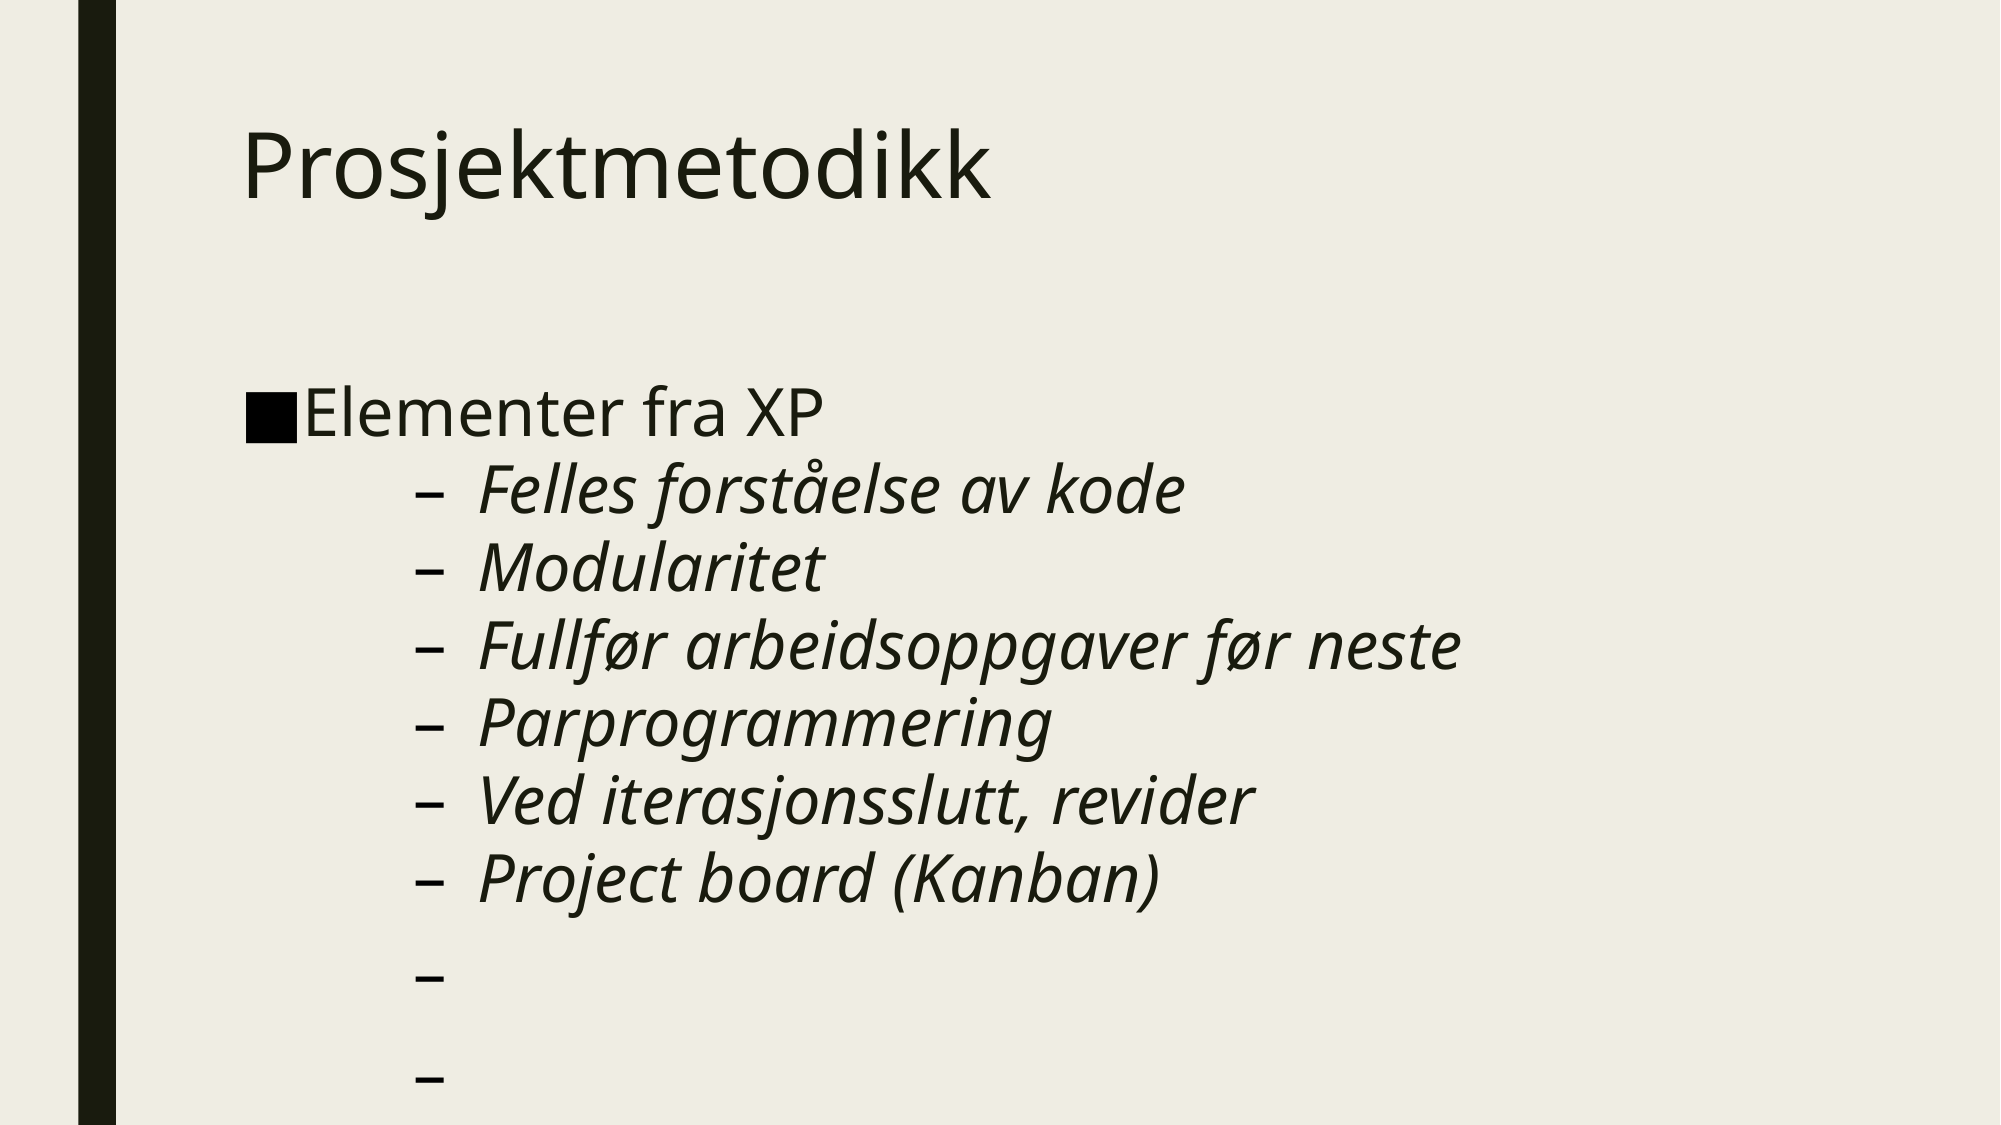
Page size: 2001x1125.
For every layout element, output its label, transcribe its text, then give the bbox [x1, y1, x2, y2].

list Elementer fra XP Felles forståelse av kode Modularitet Fullfør arbeidsoppgaver før neste Parprogrammering Ved iterasjonsslutt, revider Project board (Kanban) [225, 375, 1801, 963]
title Prosjektmetodikk [225, 112, 1801, 357]
